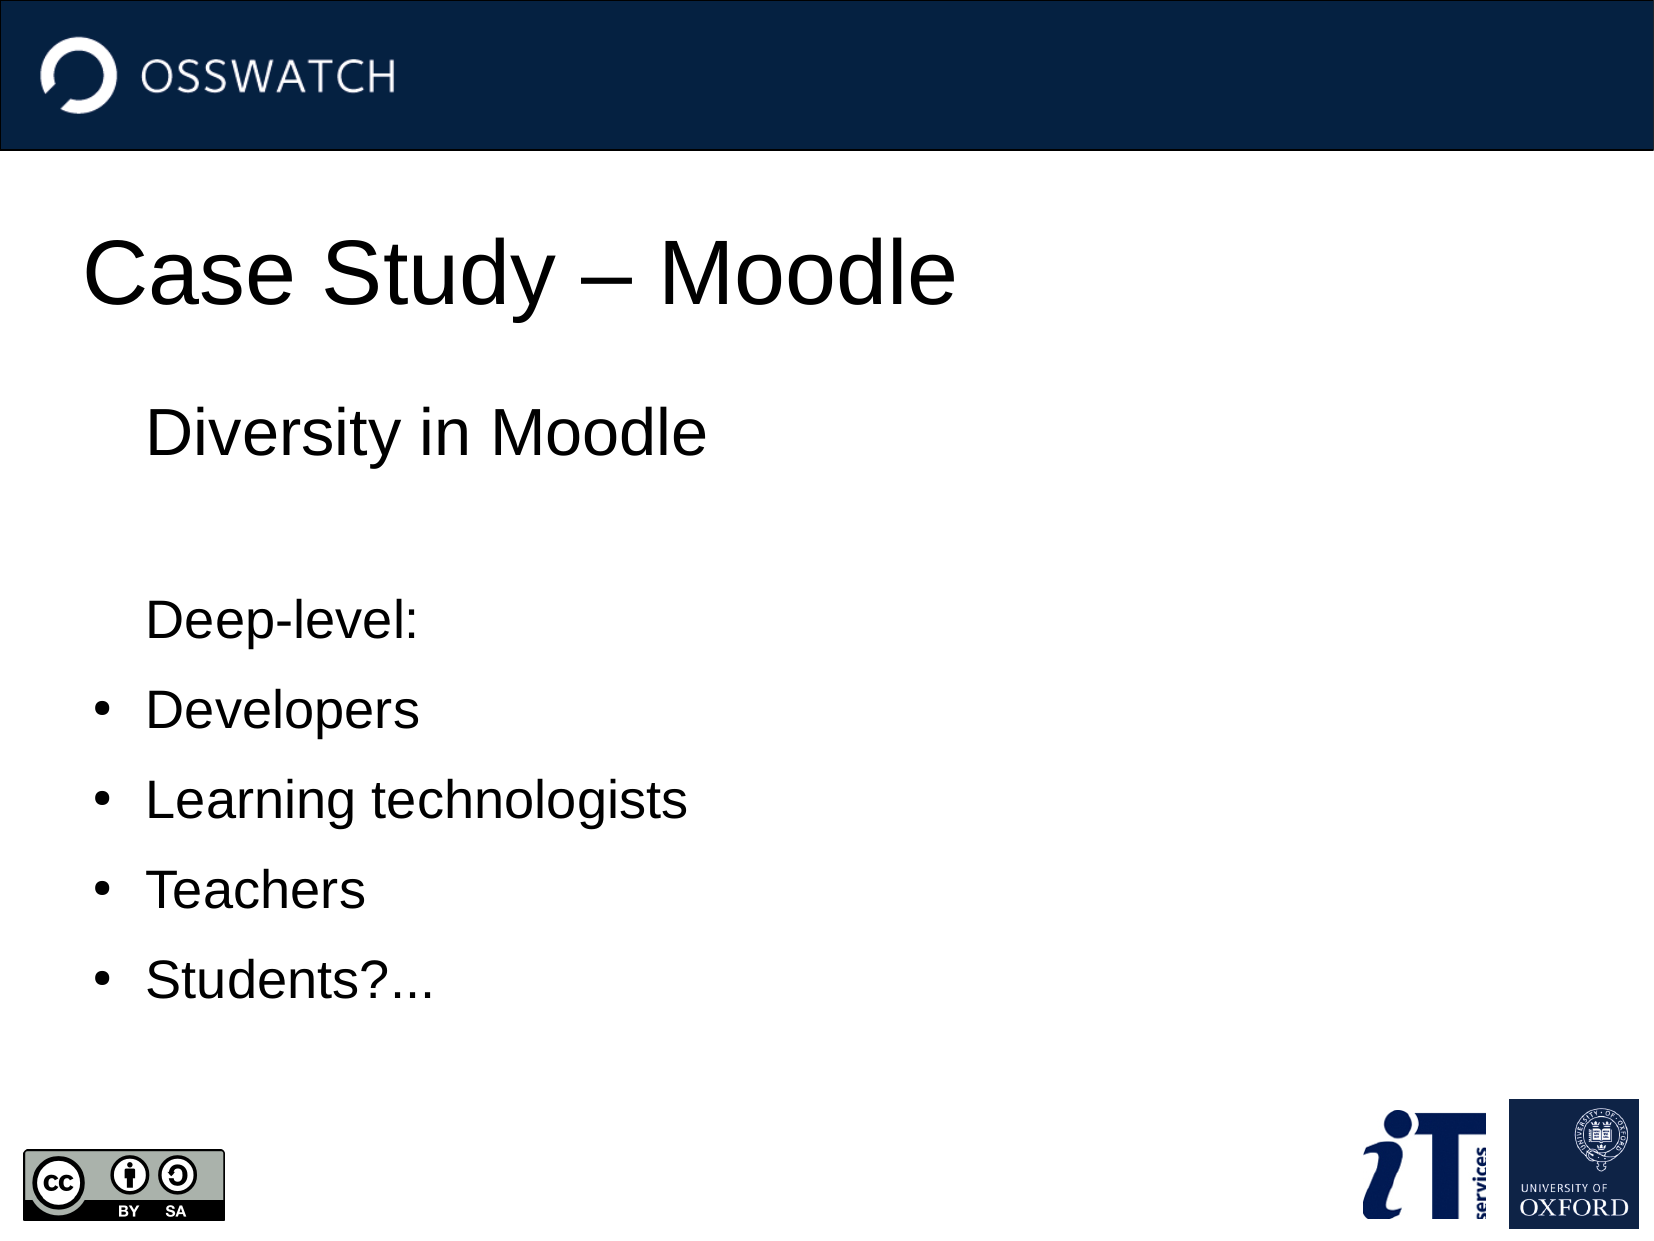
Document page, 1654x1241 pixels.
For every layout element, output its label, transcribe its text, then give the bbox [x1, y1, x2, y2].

picture [1509, 1099, 1639, 1229]
picture [1363, 1115, 1486, 1219]
title Case Study – Moodle [82, 169, 1569, 376]
picture [23, 1149, 225, 1221]
picture [12, 12, 426, 141]
list Diversity in Moodle Deep-level: Developers Learning technologists Teachers Students?... [74, 395, 1562, 1115]
